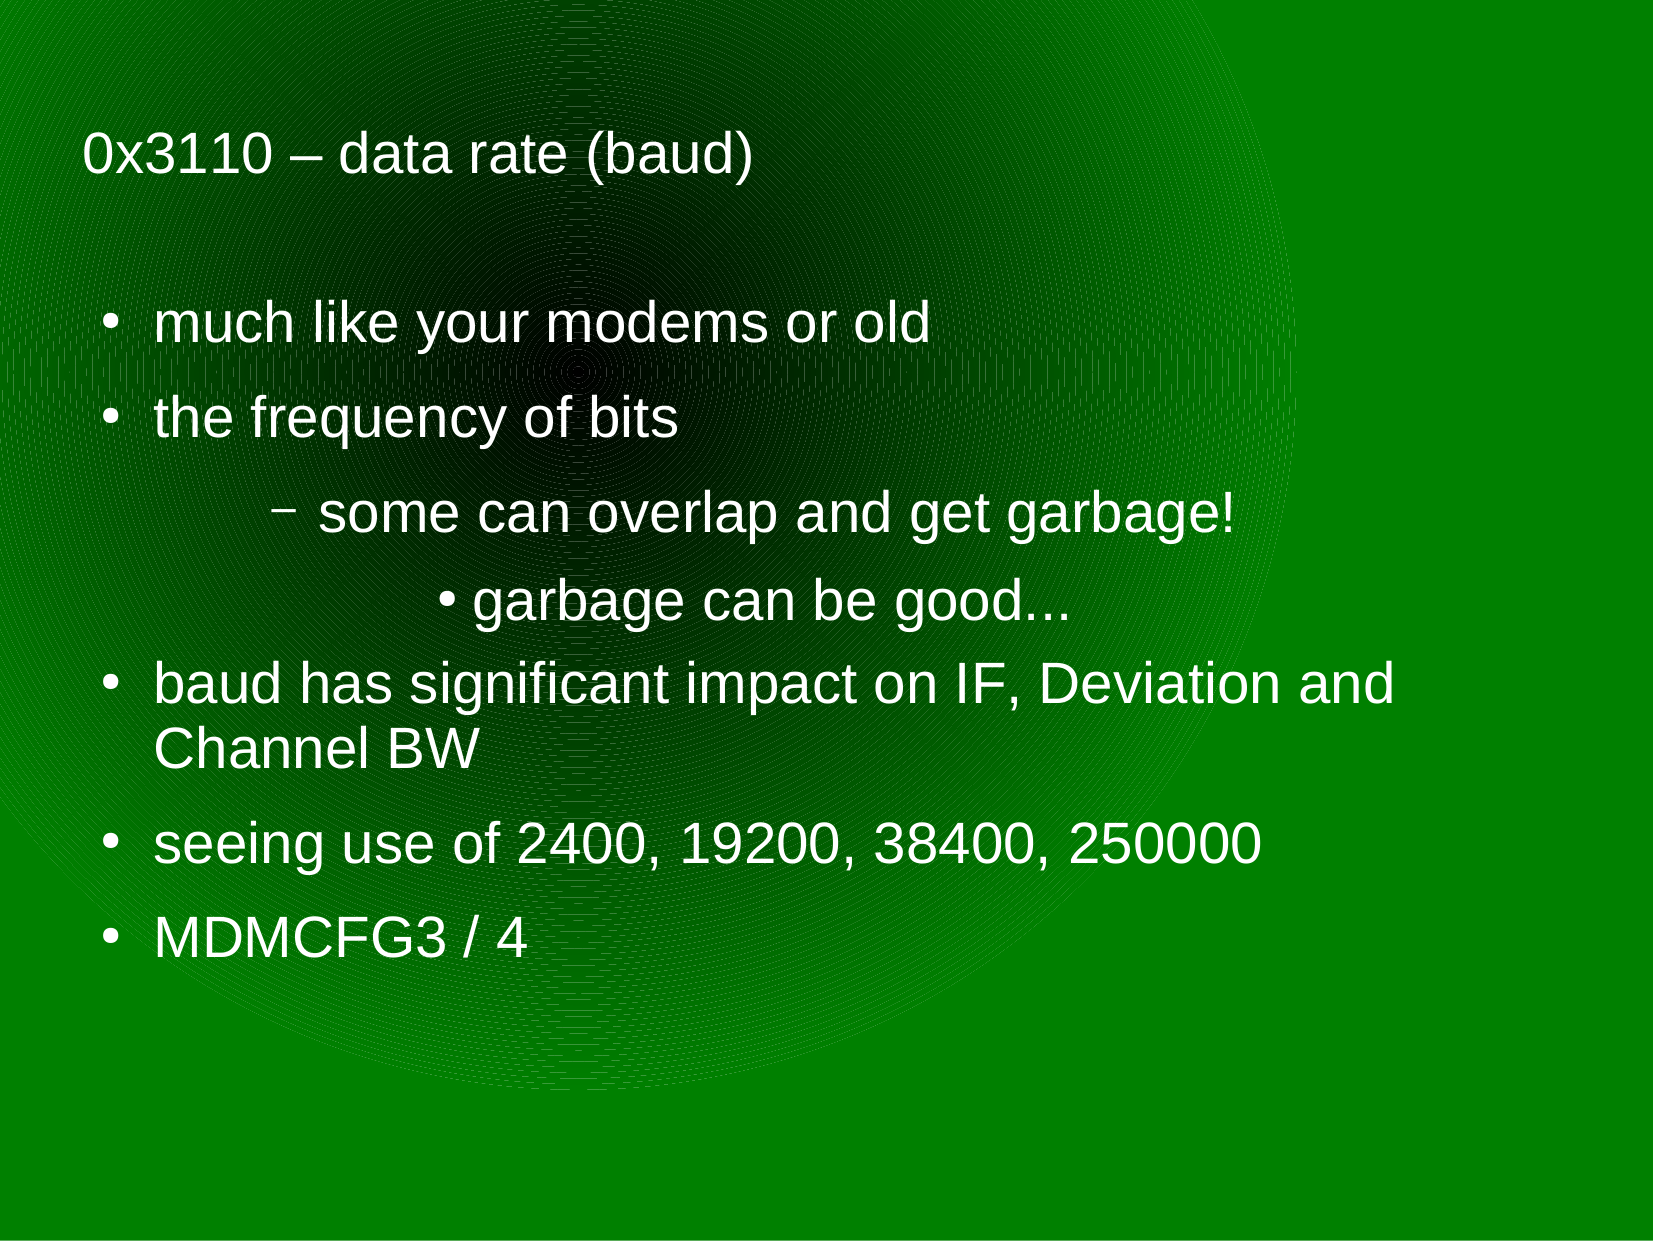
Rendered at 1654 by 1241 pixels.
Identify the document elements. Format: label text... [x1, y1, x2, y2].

list much like your modems or old the frequency of bits some can overlap and get garbage! garbage can be good... baud has significant impact on IF, Deviation and Channel BW seeing use of 2400, 19200, 38400, 250000 MDMCFG3 / 4 [82, 290, 1571, 1109]
title 0x3110 – data rate (baud) [82, 49, 1571, 257]
